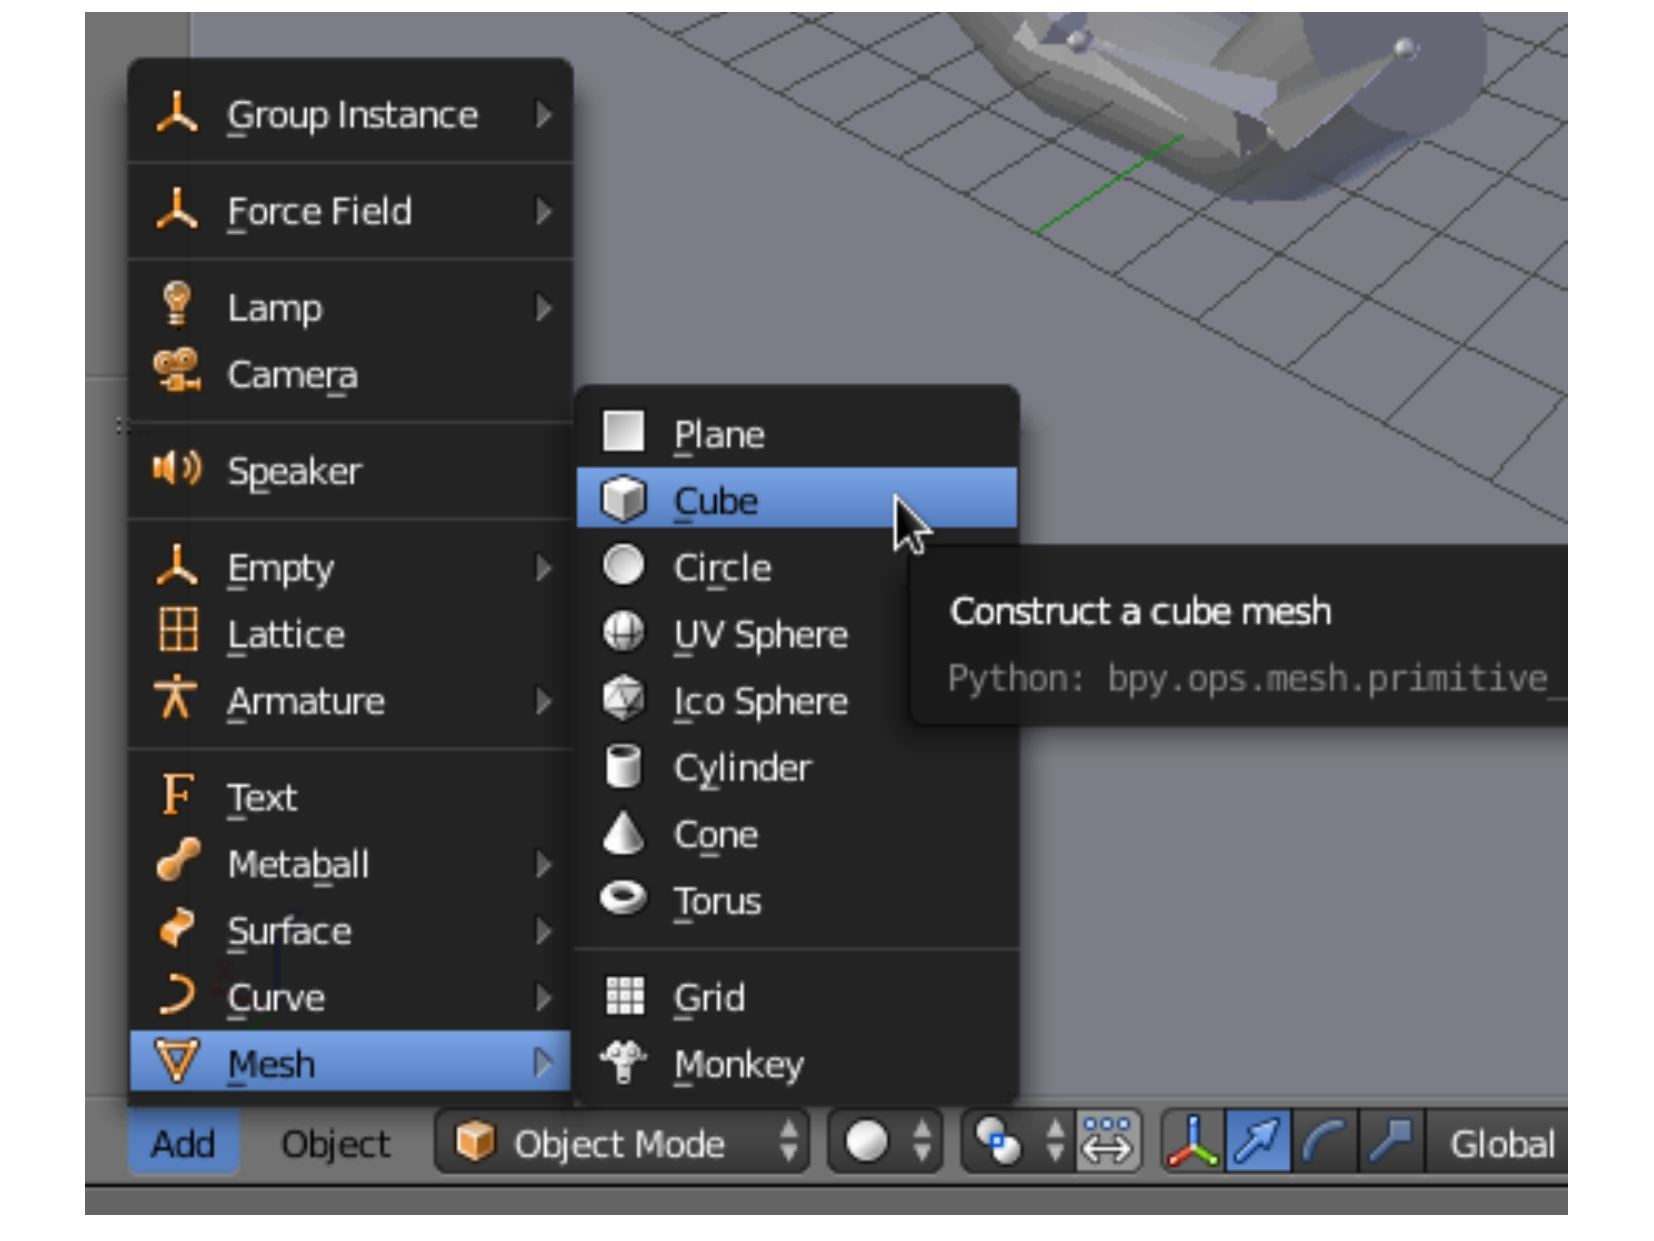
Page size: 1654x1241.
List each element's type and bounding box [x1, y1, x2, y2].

picture [85, 12, 1568, 1216]
